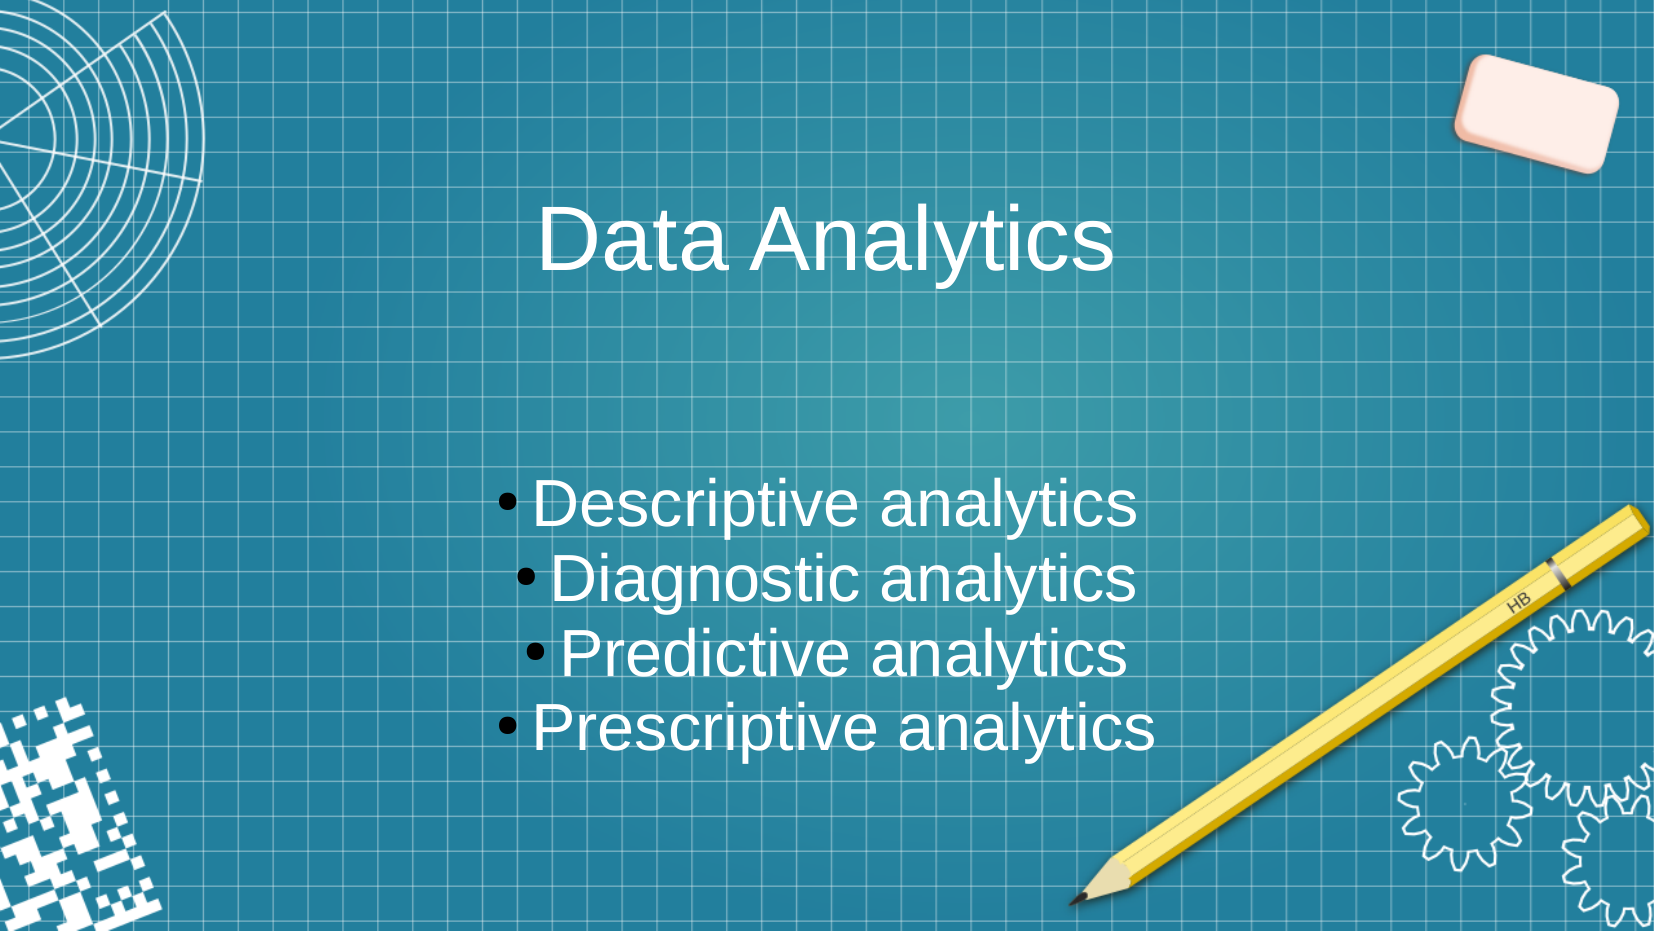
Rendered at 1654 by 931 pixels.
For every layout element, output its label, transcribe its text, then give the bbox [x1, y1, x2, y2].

title Data Analytics [82, 132, 1571, 346]
subtitle Descriptive analytics Diagnostic analytics Predictive analytics Prescriptive analytics [82, 389, 1571, 842]
picture [0, 0, 1654, 931]
